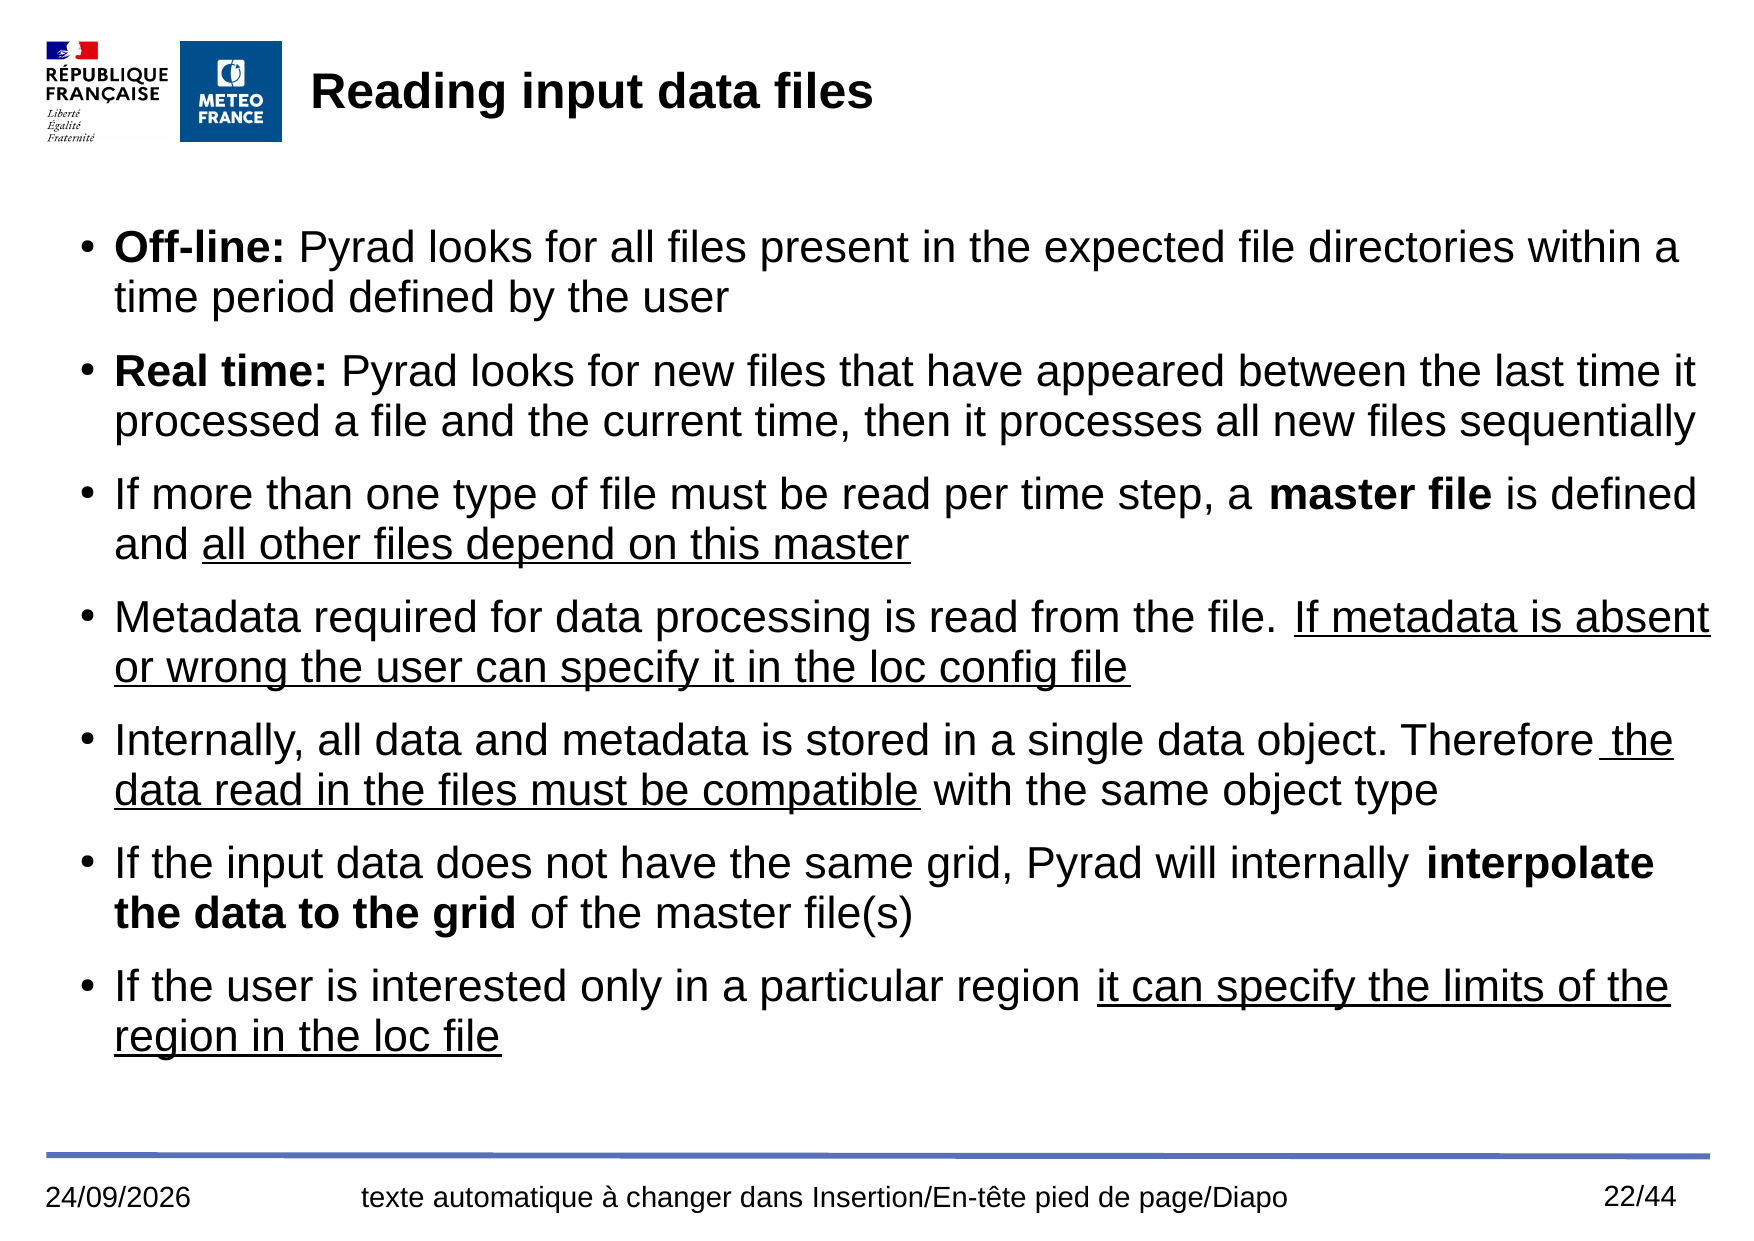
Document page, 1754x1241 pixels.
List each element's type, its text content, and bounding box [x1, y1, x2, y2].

list Off-line: Pyrad looks for all files present in the expected file directories within a time period defined by the user Real time: Pyrad looks for new files that have appeared between the last time it processed a file and the current time, then it processes all new files sequentially If more than one type of file must be read per time step, a master file is defined and all other files depend on this master Metadata required for data processing is read from the file. If metadata is absent or wrong the user can specify it in the loc config file Internally, all data and metadata is stored in a single data object. Therefore the data read in the files must be compatible with the same object type If the input data does not have the same grid, Pyrad will internally interpolate the data to the grid of the master file(s) If the user is interested only in a particular region it can specify the limits of the region in the loc file [44, 222, 1712, 1118]
title Reading input data files [310, 40, 1697, 142]
picture [46, 41, 172, 142]
picture [180, 41, 282, 142]
